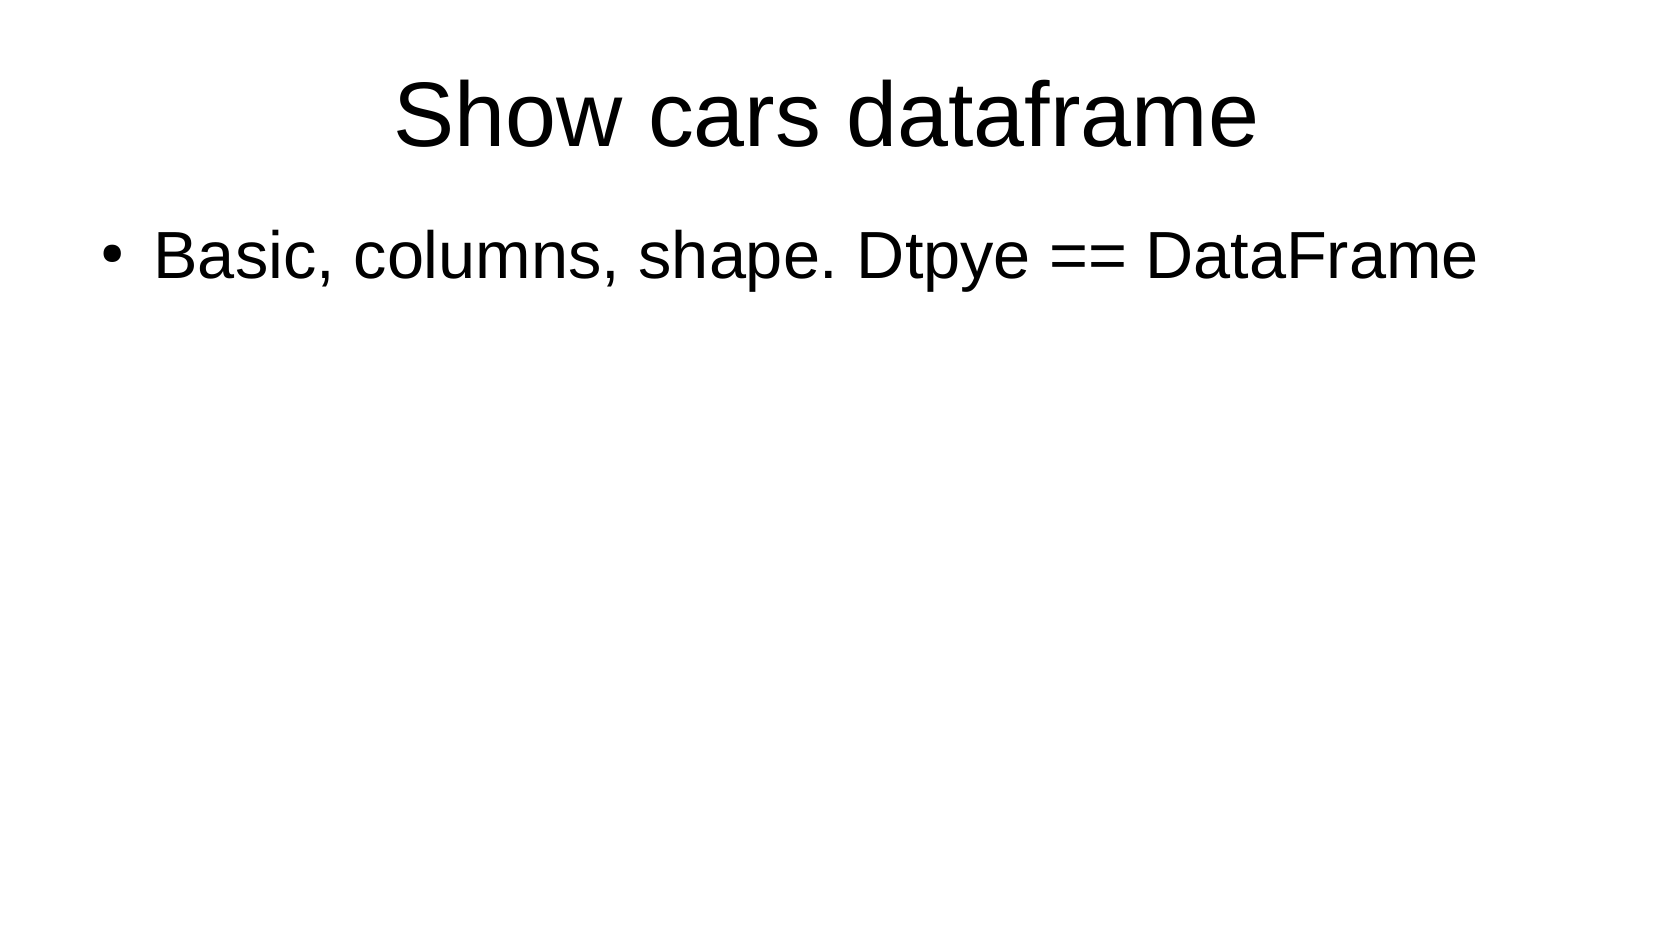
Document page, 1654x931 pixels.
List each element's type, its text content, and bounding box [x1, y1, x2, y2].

list Basic, columns, shape. Dtpye == DataFrame [82, 217, 1571, 758]
title Show cars dataframe [82, 37, 1571, 193]
